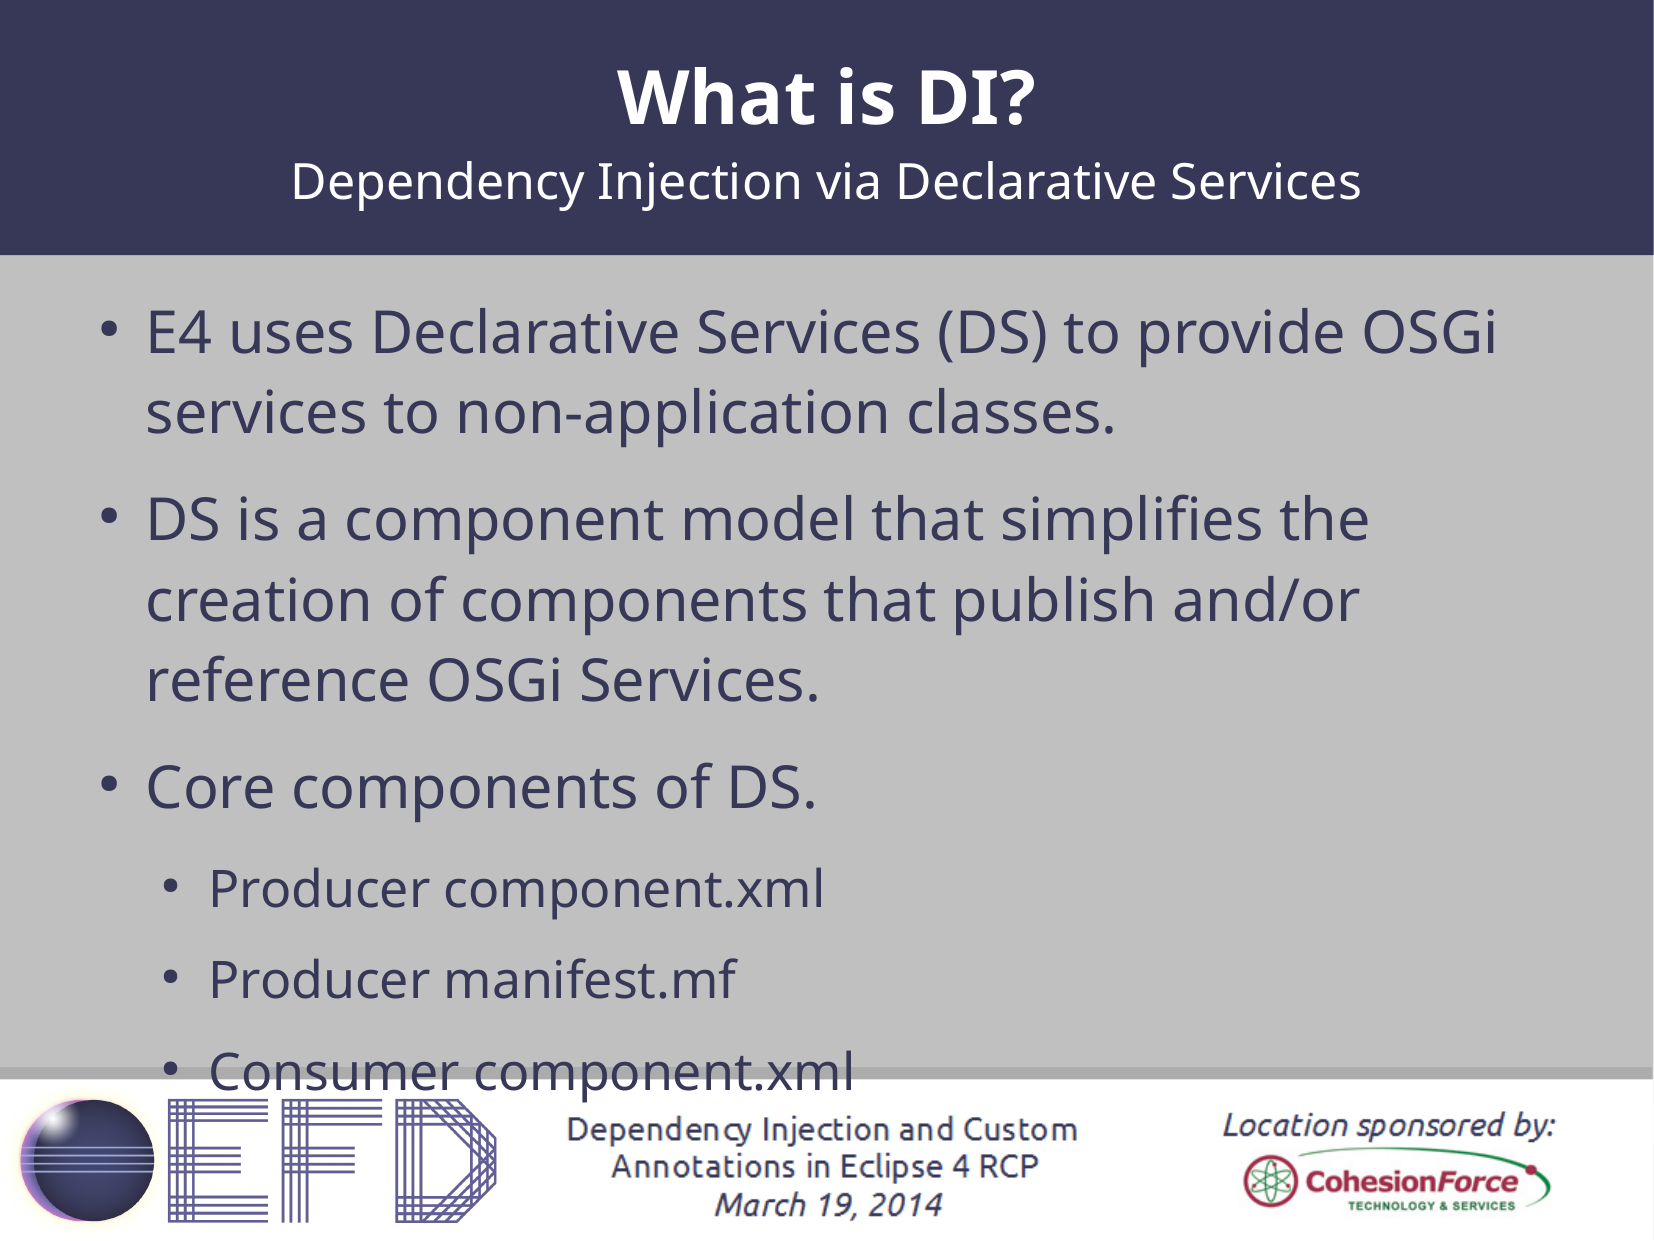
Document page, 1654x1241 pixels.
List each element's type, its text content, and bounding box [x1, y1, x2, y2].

list E4 uses Declarative Services (DS) to provide OSGi services to non-application classes. DS is a component model that simplifies the creation of components that publish and/or reference OSGi Services. Core components of DS. Producer component.xml Producer manifest.mf Consumer component.xml [82, 290, 1538, 1109]
picture [1110, 1104, 1654, 1241]
picture [549, 1109, 1105, 1241]
title What is DI? Dependency Injection via Declarative Services [82, 25, 1571, 233]
picture [0, 1079, 497, 1241]
